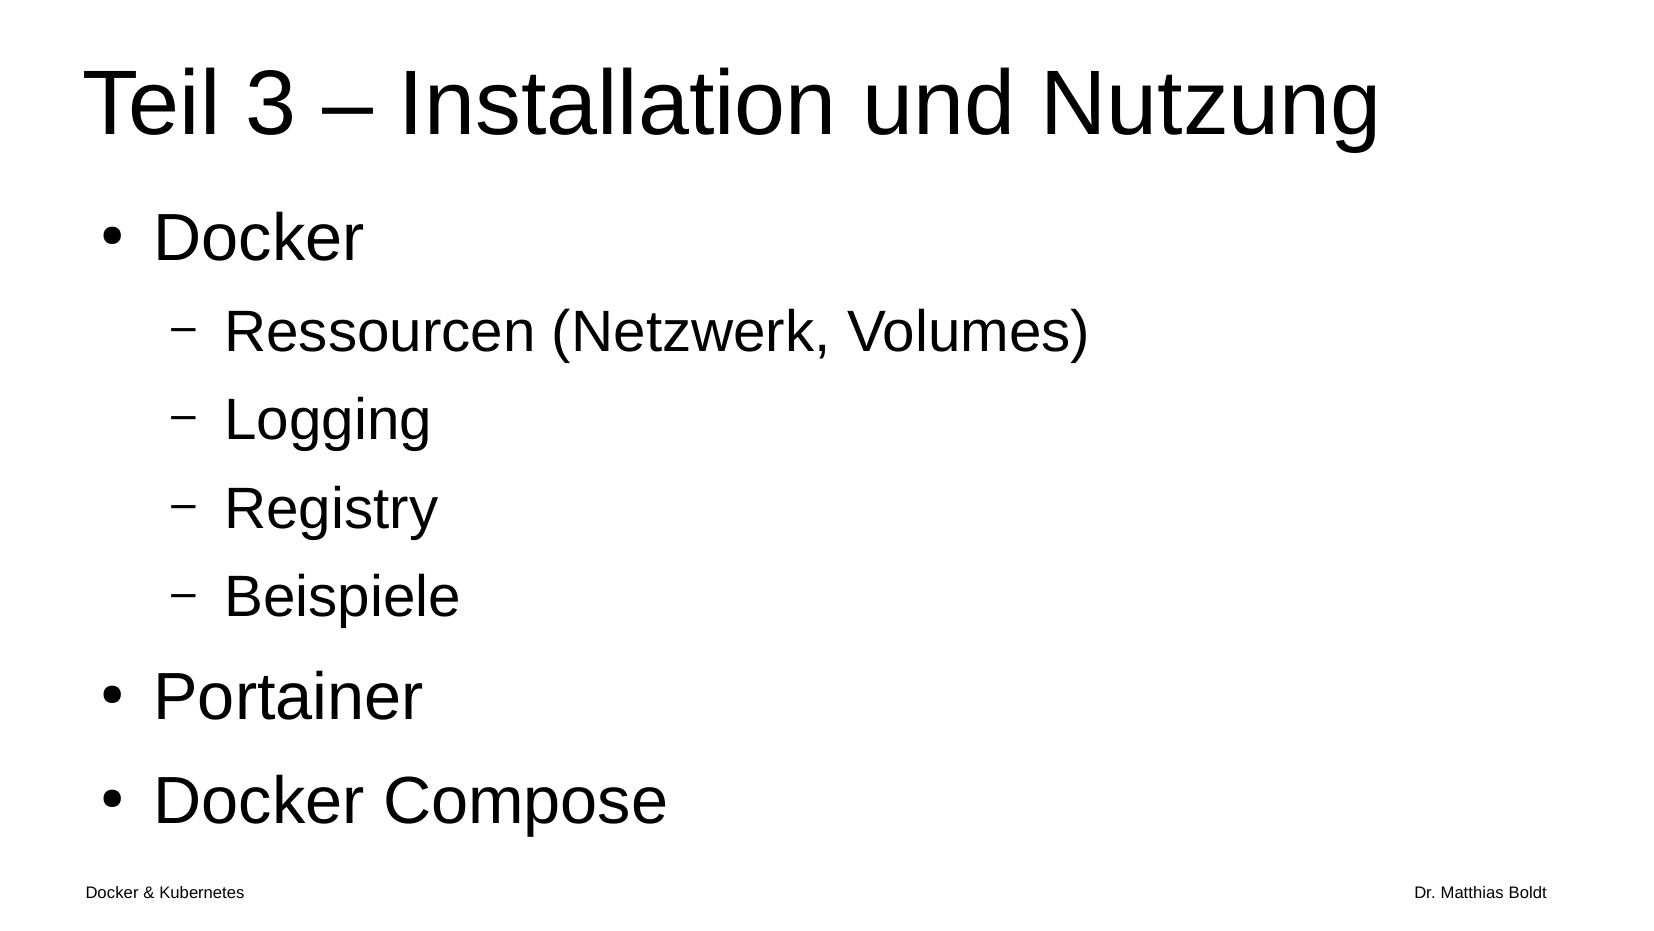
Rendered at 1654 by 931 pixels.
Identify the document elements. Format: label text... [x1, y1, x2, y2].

title Teil 3 – Installation und Nutzung [82, 0, 1619, 206]
text_box Docker & Kubernetes Dr. Matthias Boldt [70, 875, 1563, 910]
list Docker Ressourcen (Netzwerk, Volumes) Logging Registry Beispiele Portainer Docker Compose [82, 199, 1571, 845]
